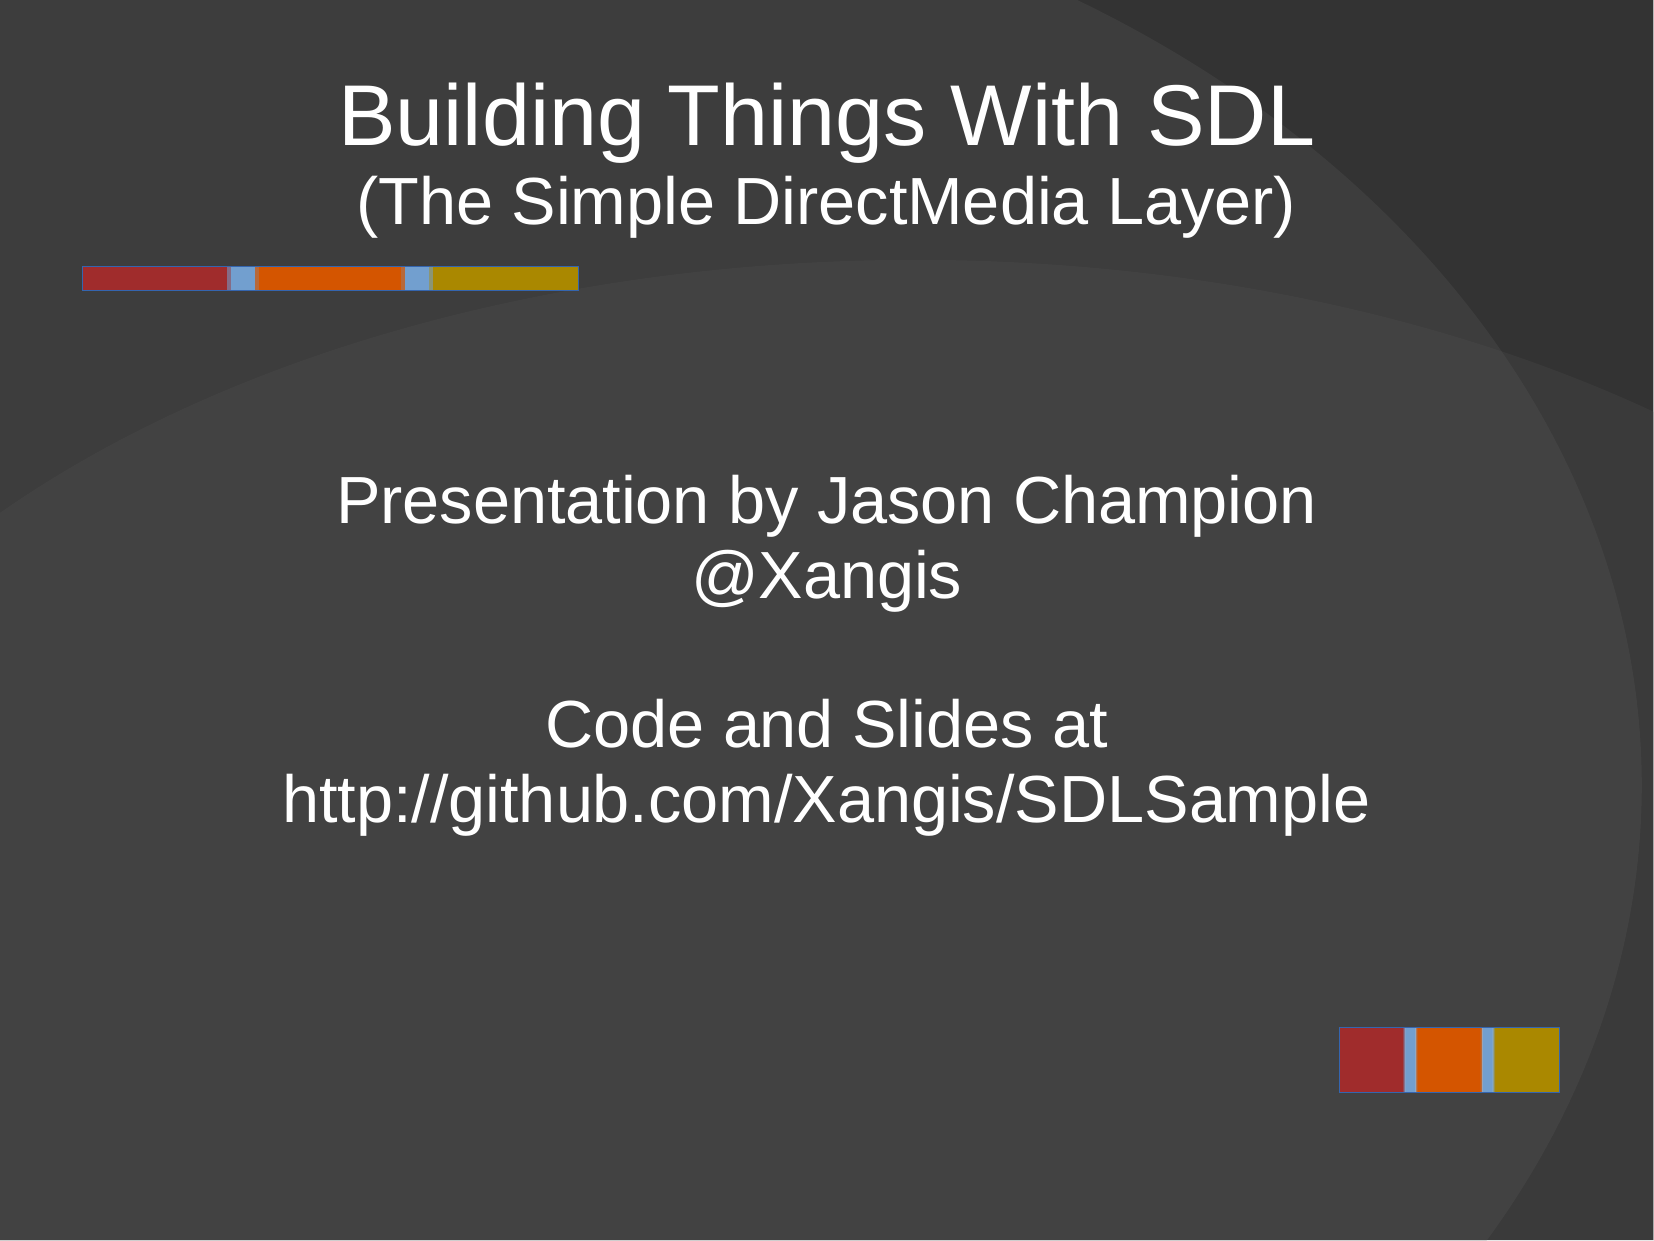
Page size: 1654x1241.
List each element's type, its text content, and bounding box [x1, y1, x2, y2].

title Building Things With SDL (The Simple DirectMedia Layer) [82, 49, 1571, 257]
picture [83, 267, 578, 290]
subtitle Presentation by Jason Champion @Xangis Code and Slides at http://github.com/Xangis/SDLSample [82, 290, 1571, 1010]
picture [1340, 1028, 1559, 1092]
